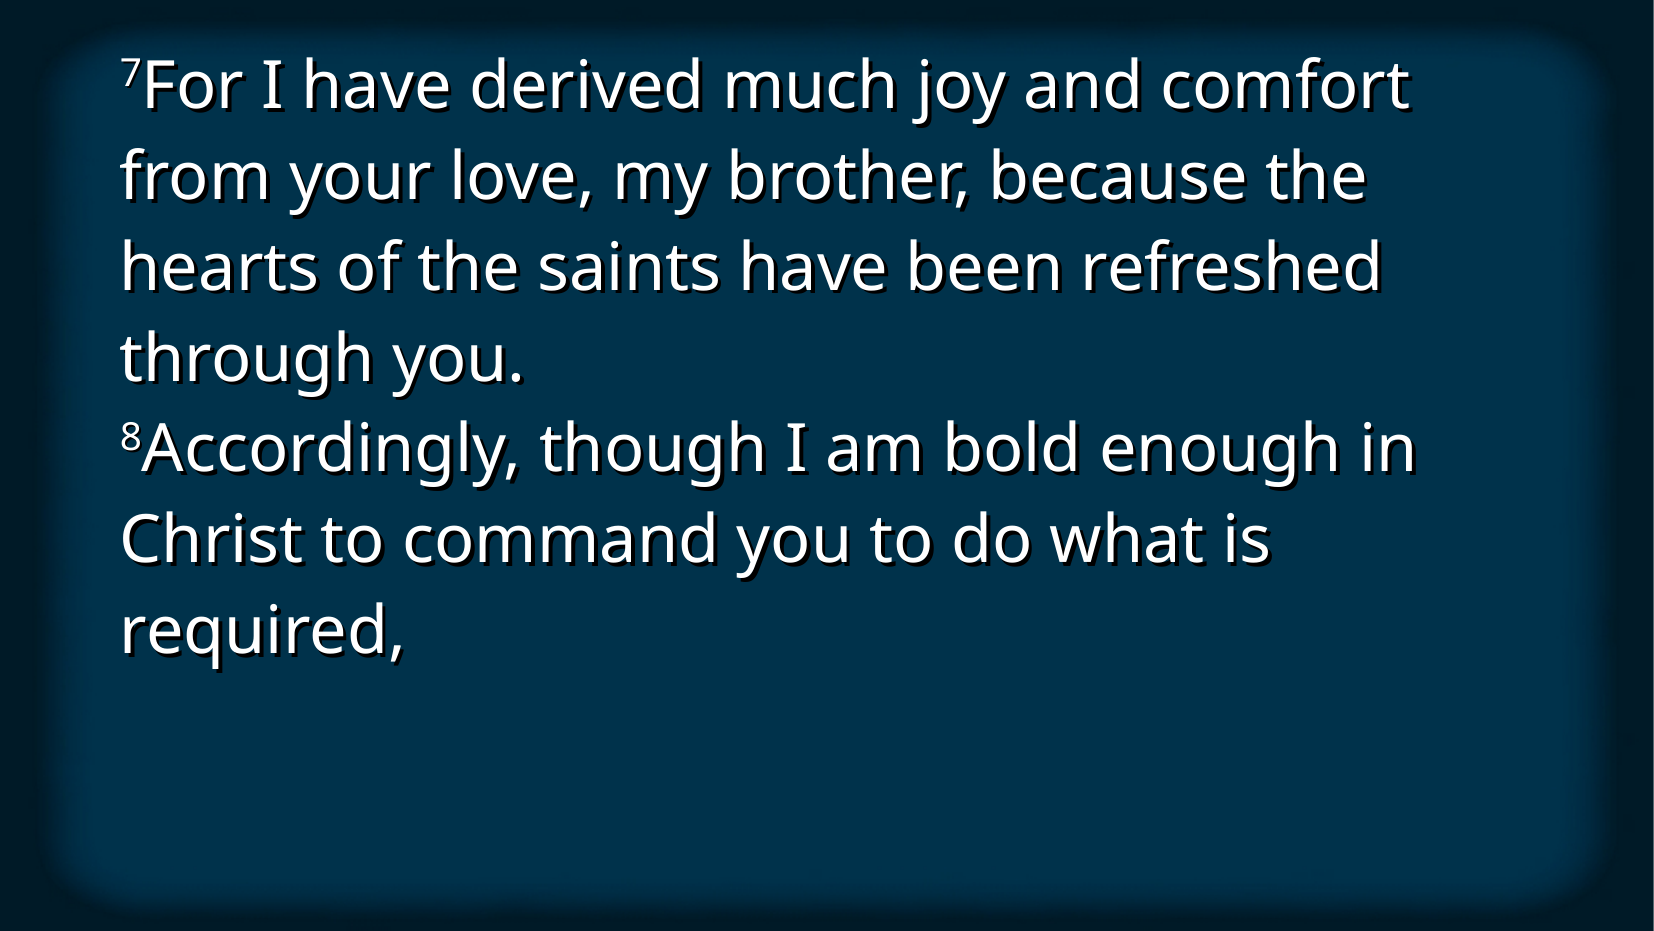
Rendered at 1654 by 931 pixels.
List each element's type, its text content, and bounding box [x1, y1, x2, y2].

text_box 7For I have derived much joy and comfort from your love, my brother, because the hearts of the saints have been refreshed through you. 8Accordingly, though I am bold enough in Christ to command you to do what is required, [105, 30, 1546, 489]
picture [0, 0, 1654, 931]
